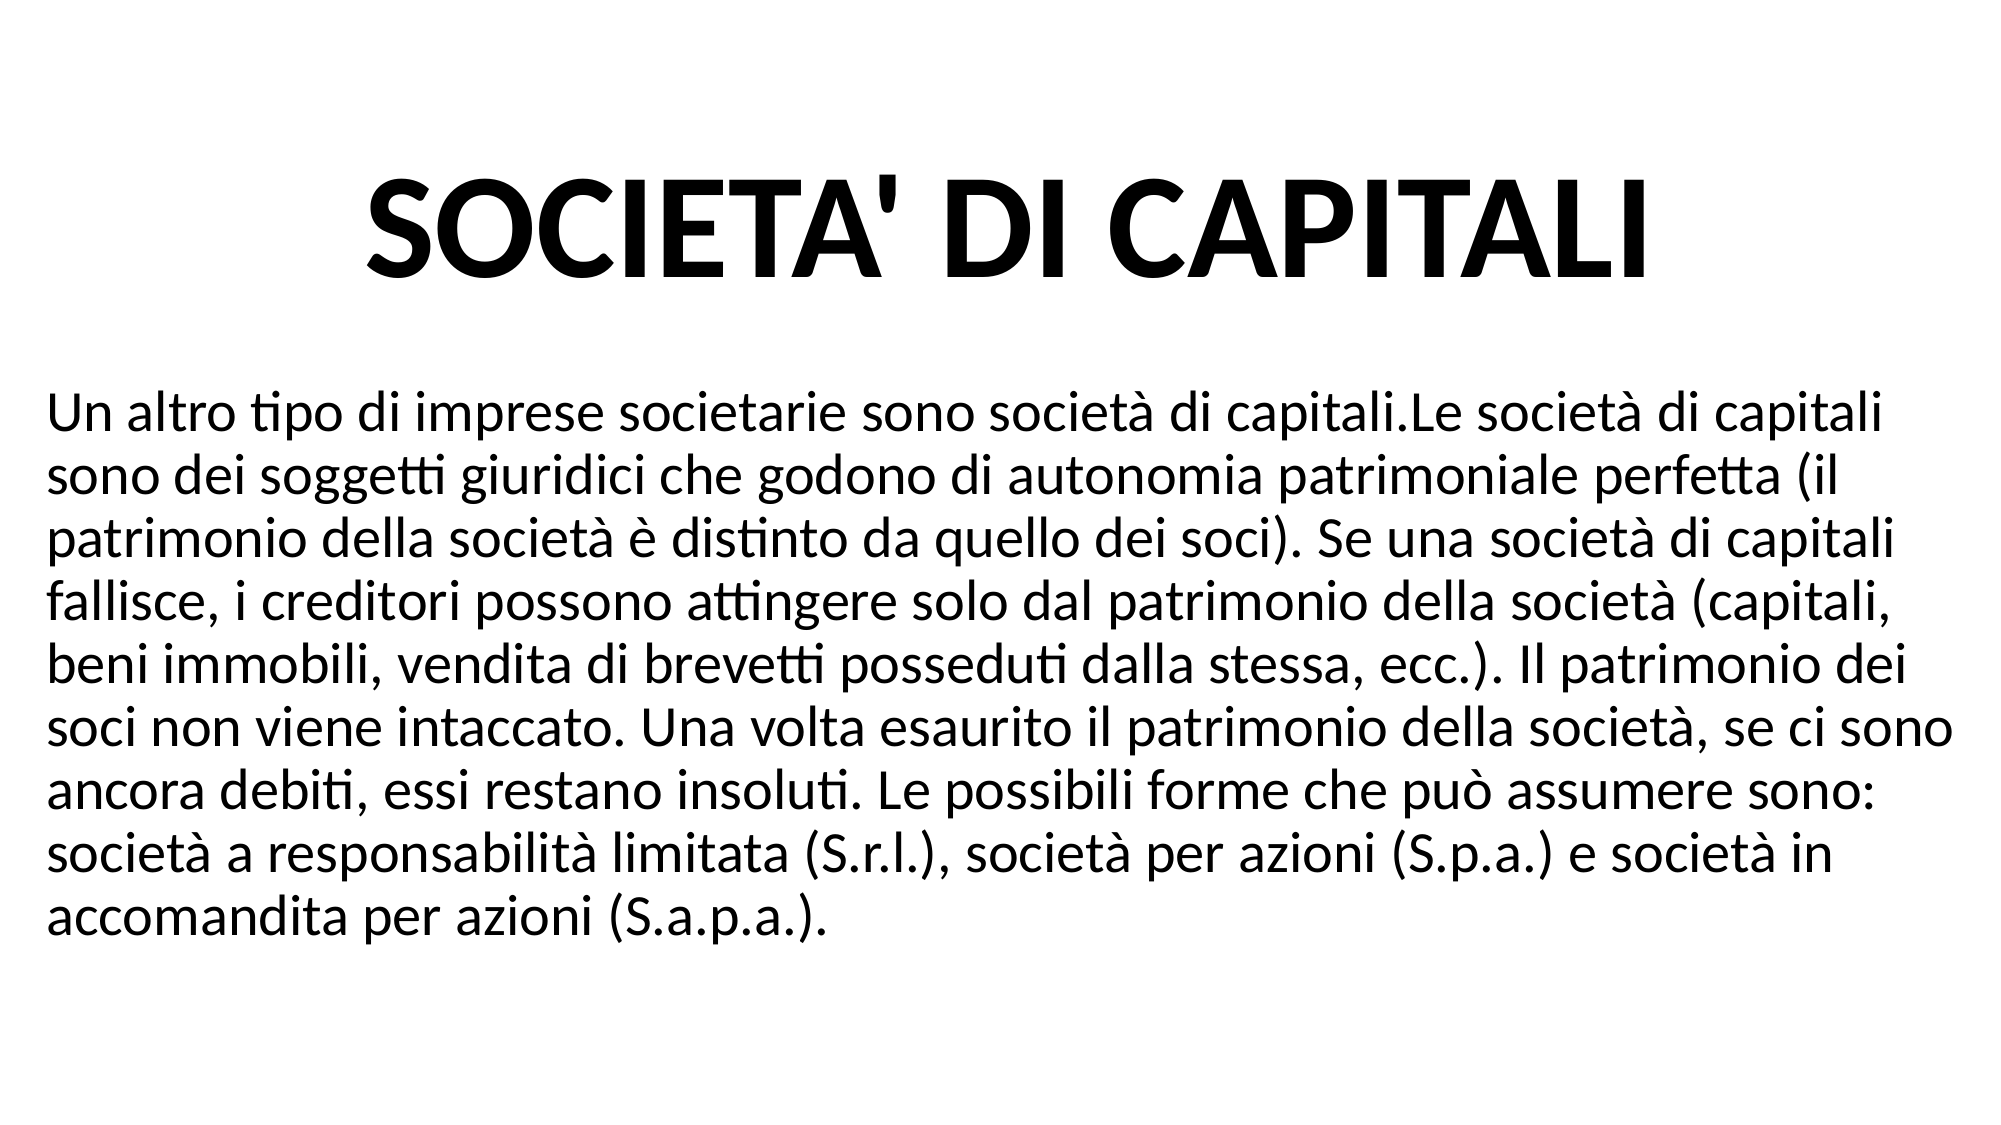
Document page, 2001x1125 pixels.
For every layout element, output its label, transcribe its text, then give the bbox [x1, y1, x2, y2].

title SOCIETA' DI CAPITALI [259, 33, 1760, 374]
text_box Un altro tipo di imprese societarie sono società di capitali.Le società di capitali sono dei soggetti giuridici che godono di autonomia patrimoniale perfetta (il patrimonio della società è distinto da quello dei soci). Se una società di capitali fallisce, i creditori possono attingere solo dal patrimonio della società (capitali, beni immobili, vendita di brevetti posseduti dalla stessa, ecc.). Il patrimonio dei soci non viene intaccato. Una volta esaurito il patrimonio della società, se ci sono ancora debiti, essi restano insoluti. Le possibili forme che può assumere sono: società a responsabilità limitata (S.r.l.), società per azioni (S.p.a.) e società in accomandita per azioni (S.a.p.a.). [31, 374, 1989, 956]
